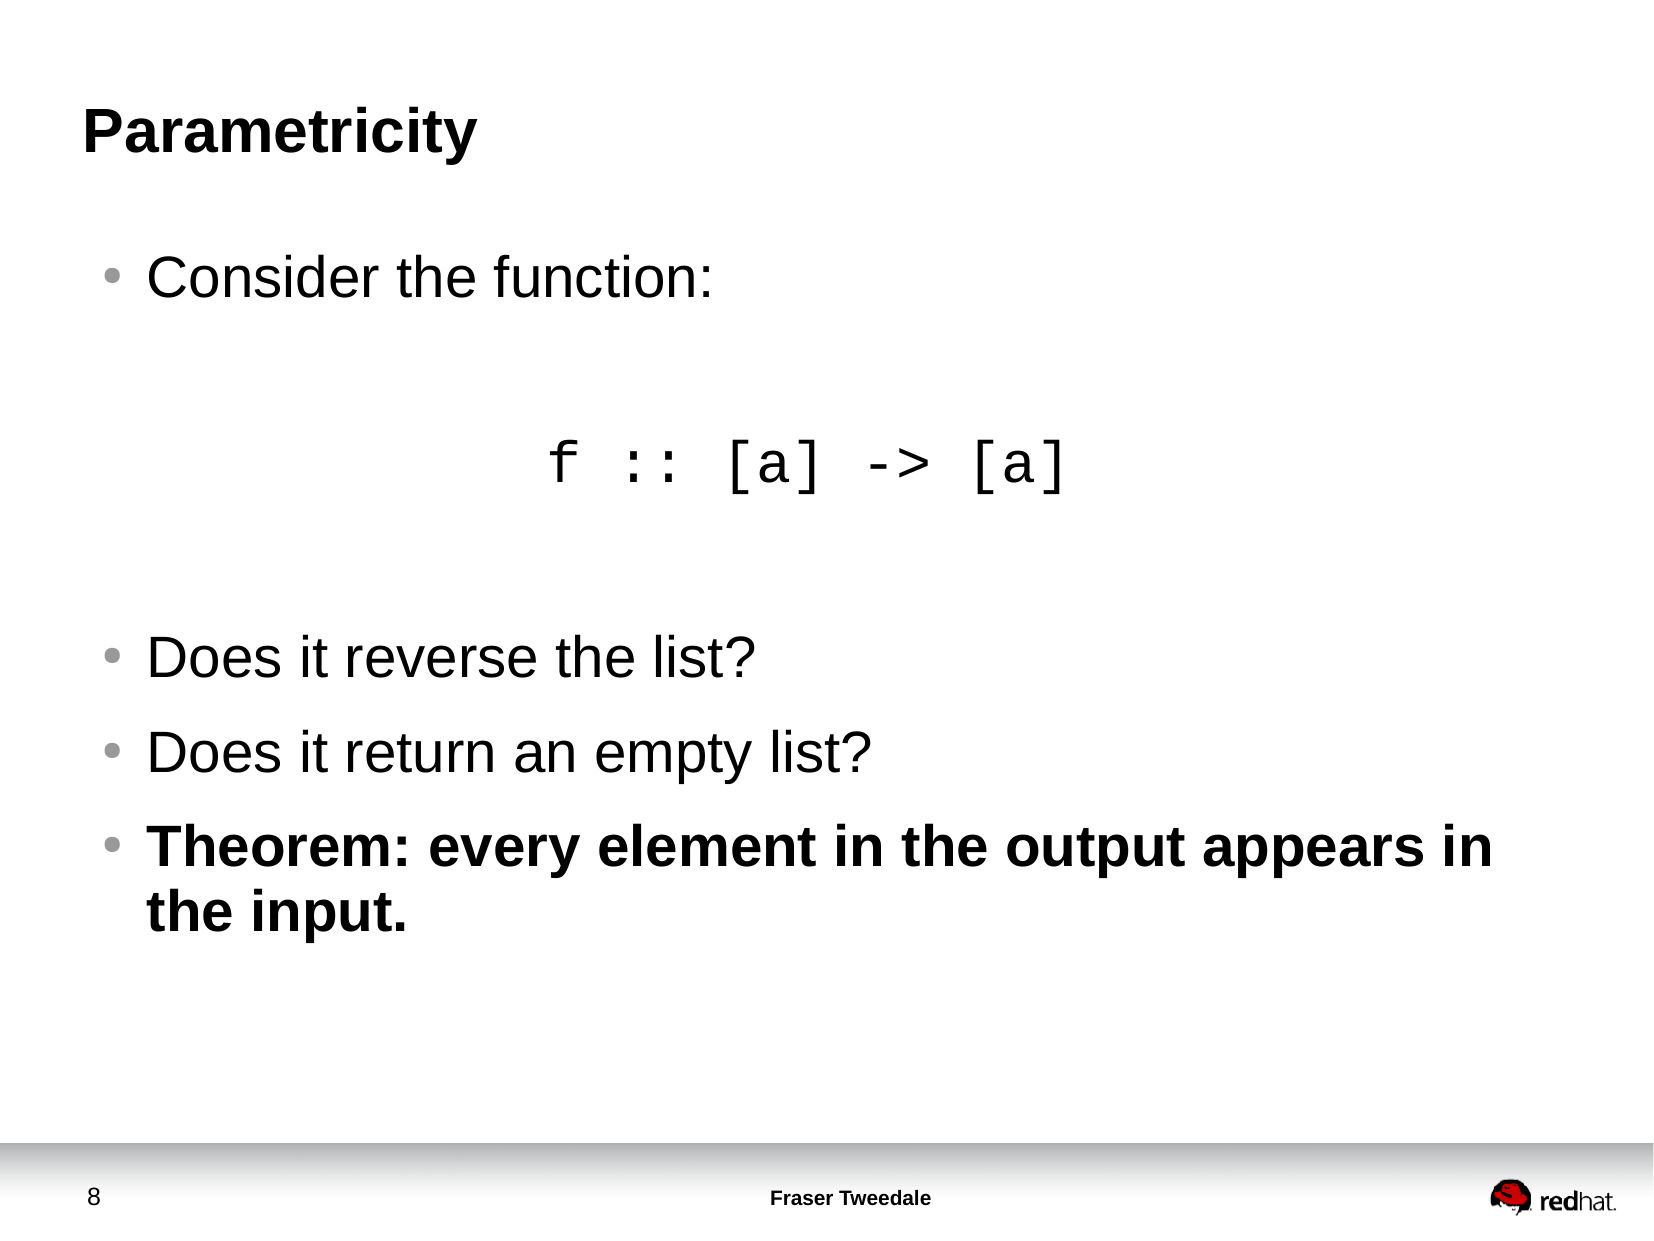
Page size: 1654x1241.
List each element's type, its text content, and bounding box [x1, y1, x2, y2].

list Consider the function: f :: [a] -> [a] Does it reverse the list? Does it return an empty list? Theorem: every element in the output appears in the input. [86, 244, 1576, 1039]
picture [0, 1143, 1654, 1241]
title Parametricity [82, 37, 1571, 226]
